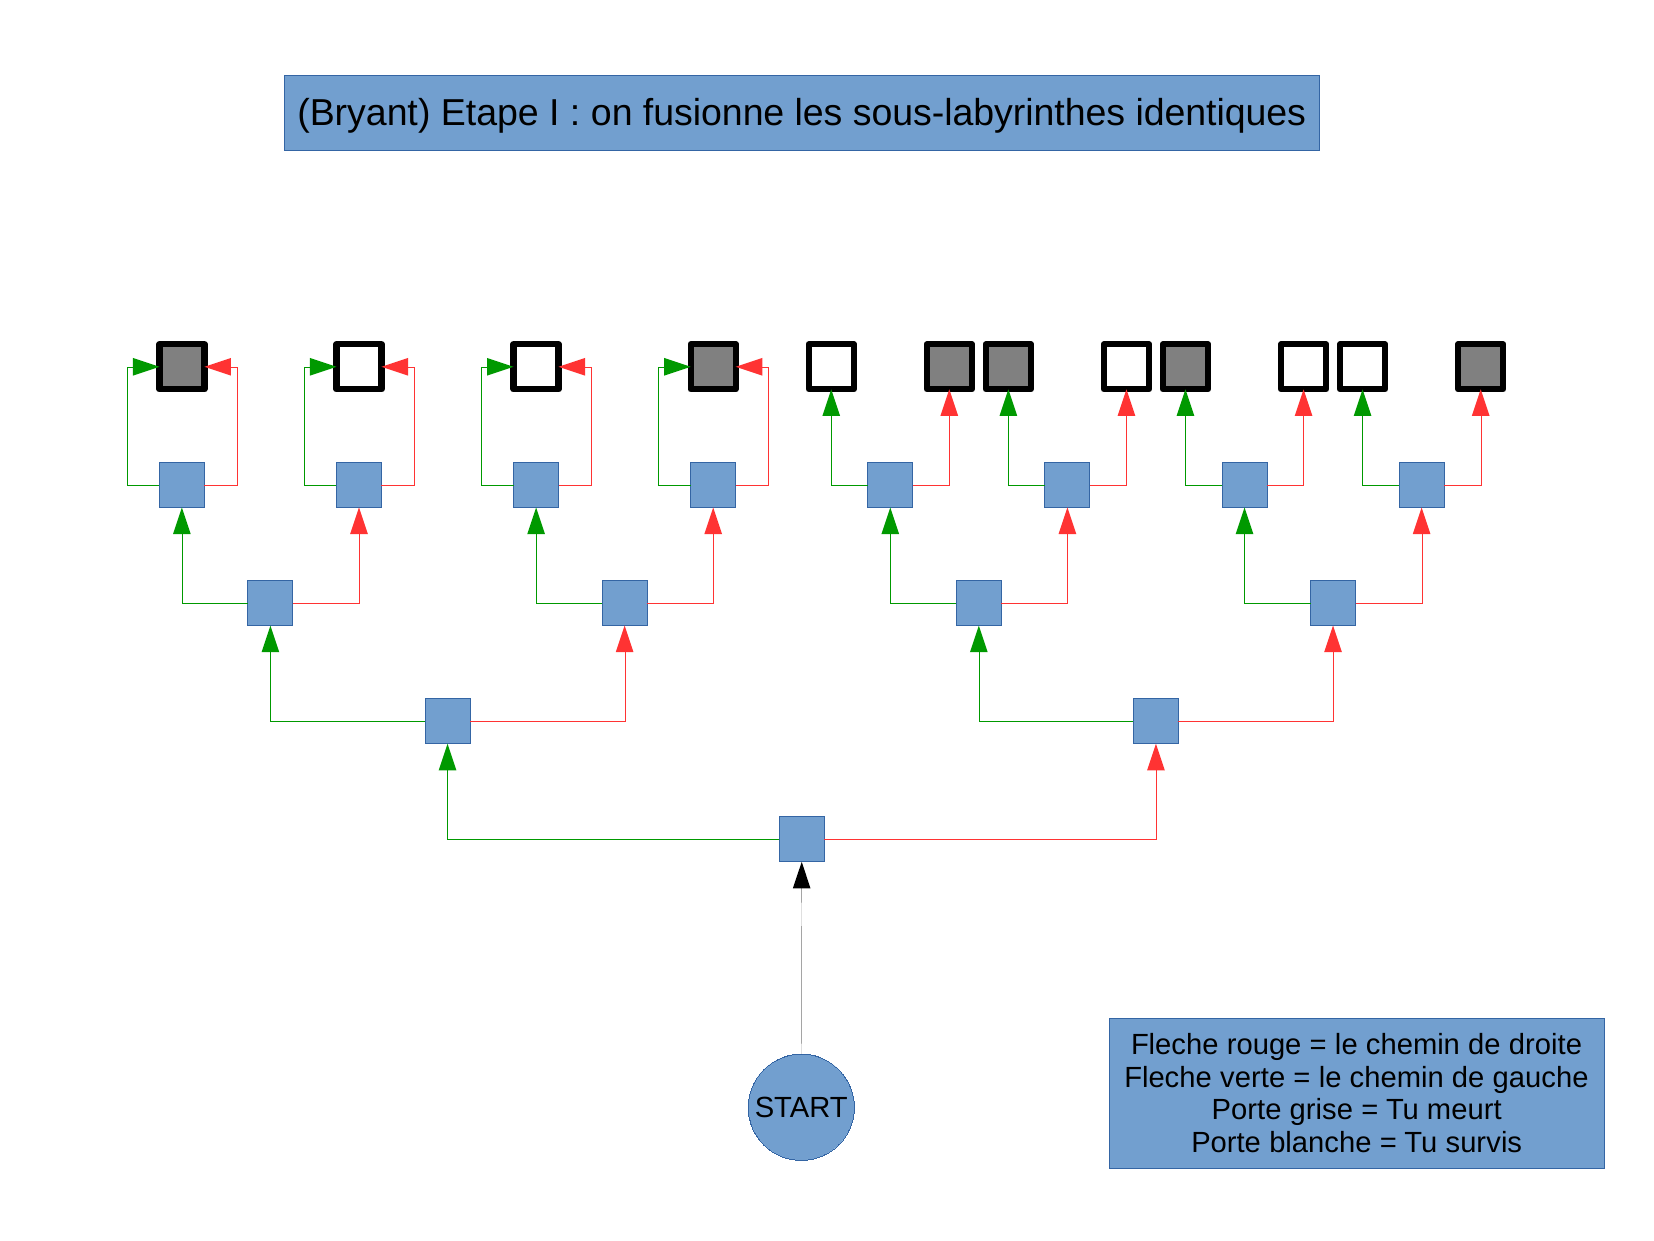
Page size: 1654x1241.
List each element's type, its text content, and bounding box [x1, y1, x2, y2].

text_box [956, 580, 1002, 626]
text_box [247, 580, 293, 626]
text_box [513, 462, 559, 508]
text_box [690, 462, 736, 508]
text_box [690, 344, 736, 390]
text_box [1044, 462, 1090, 508]
text_box [336, 344, 382, 390]
text_box [779, 816, 825, 862]
text_box [425, 698, 471, 744]
text_box [1399, 462, 1445, 508]
text_box [336, 462, 382, 508]
text_box [1133, 698, 1179, 744]
text_box (Bryant) Etape I : on fusionne les sous-labyrinthes identiques [284, 75, 1320, 151]
text_box [1310, 580, 1356, 626]
text_box [985, 344, 1031, 390]
text_box START [748, 1054, 855, 1161]
text_box [1103, 344, 1149, 390]
text_box Fleche rouge = le chemin de droite Fleche verte = le chemin de gauche Porte grise = Tu meurt Porte blanche = Tu survis [1109, 1018, 1605, 1169]
text_box [159, 344, 205, 390]
text_box [1458, 344, 1504, 390]
text_box [867, 462, 913, 508]
text_box [602, 580, 648, 626]
text_box [1222, 462, 1268, 508]
text_box [926, 344, 972, 390]
text_box [1340, 344, 1386, 390]
text_box [808, 344, 854, 390]
text_box [1281, 344, 1327, 390]
text_box [159, 462, 205, 508]
text_box [1162, 344, 1208, 390]
text_box [513, 344, 559, 390]
